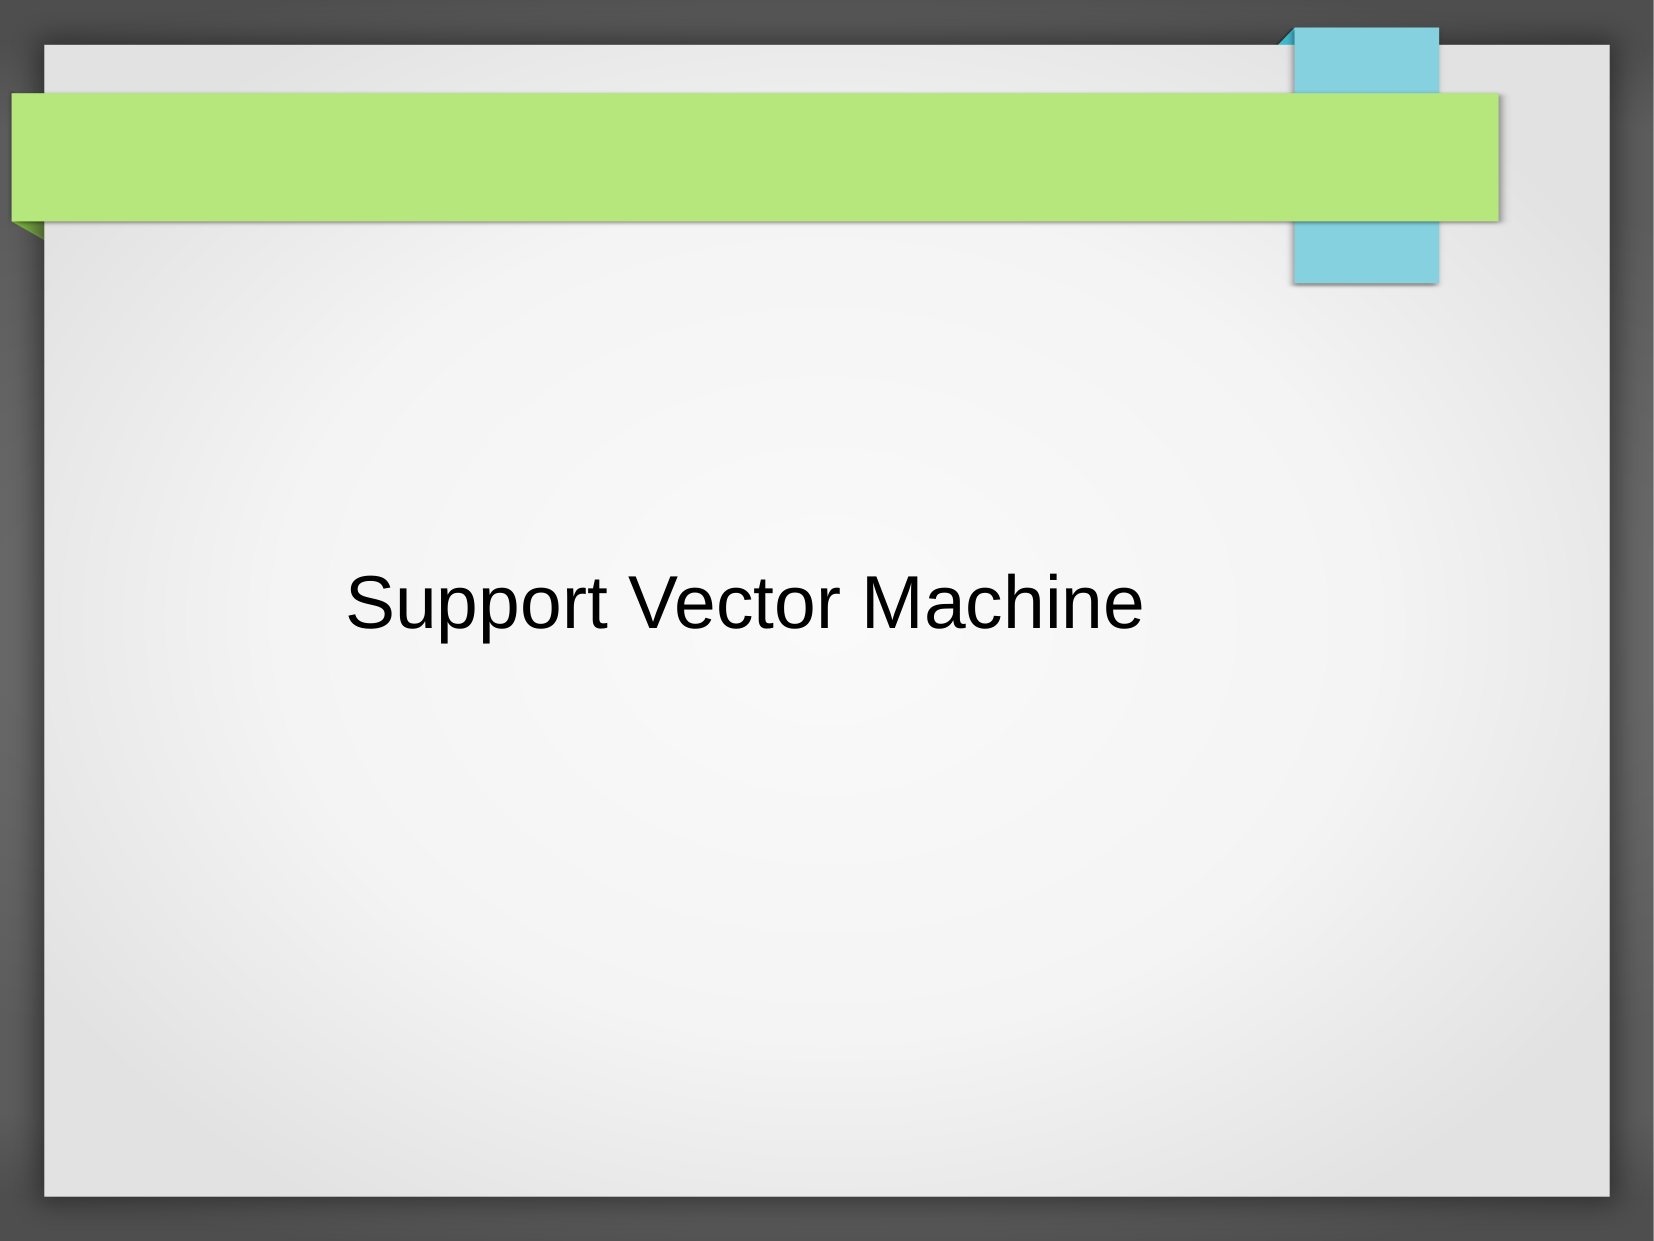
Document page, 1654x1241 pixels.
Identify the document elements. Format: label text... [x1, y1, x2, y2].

picture [0, 0, 1654, 1241]
title Support Vector Machine [165, 543, 1347, 662]
